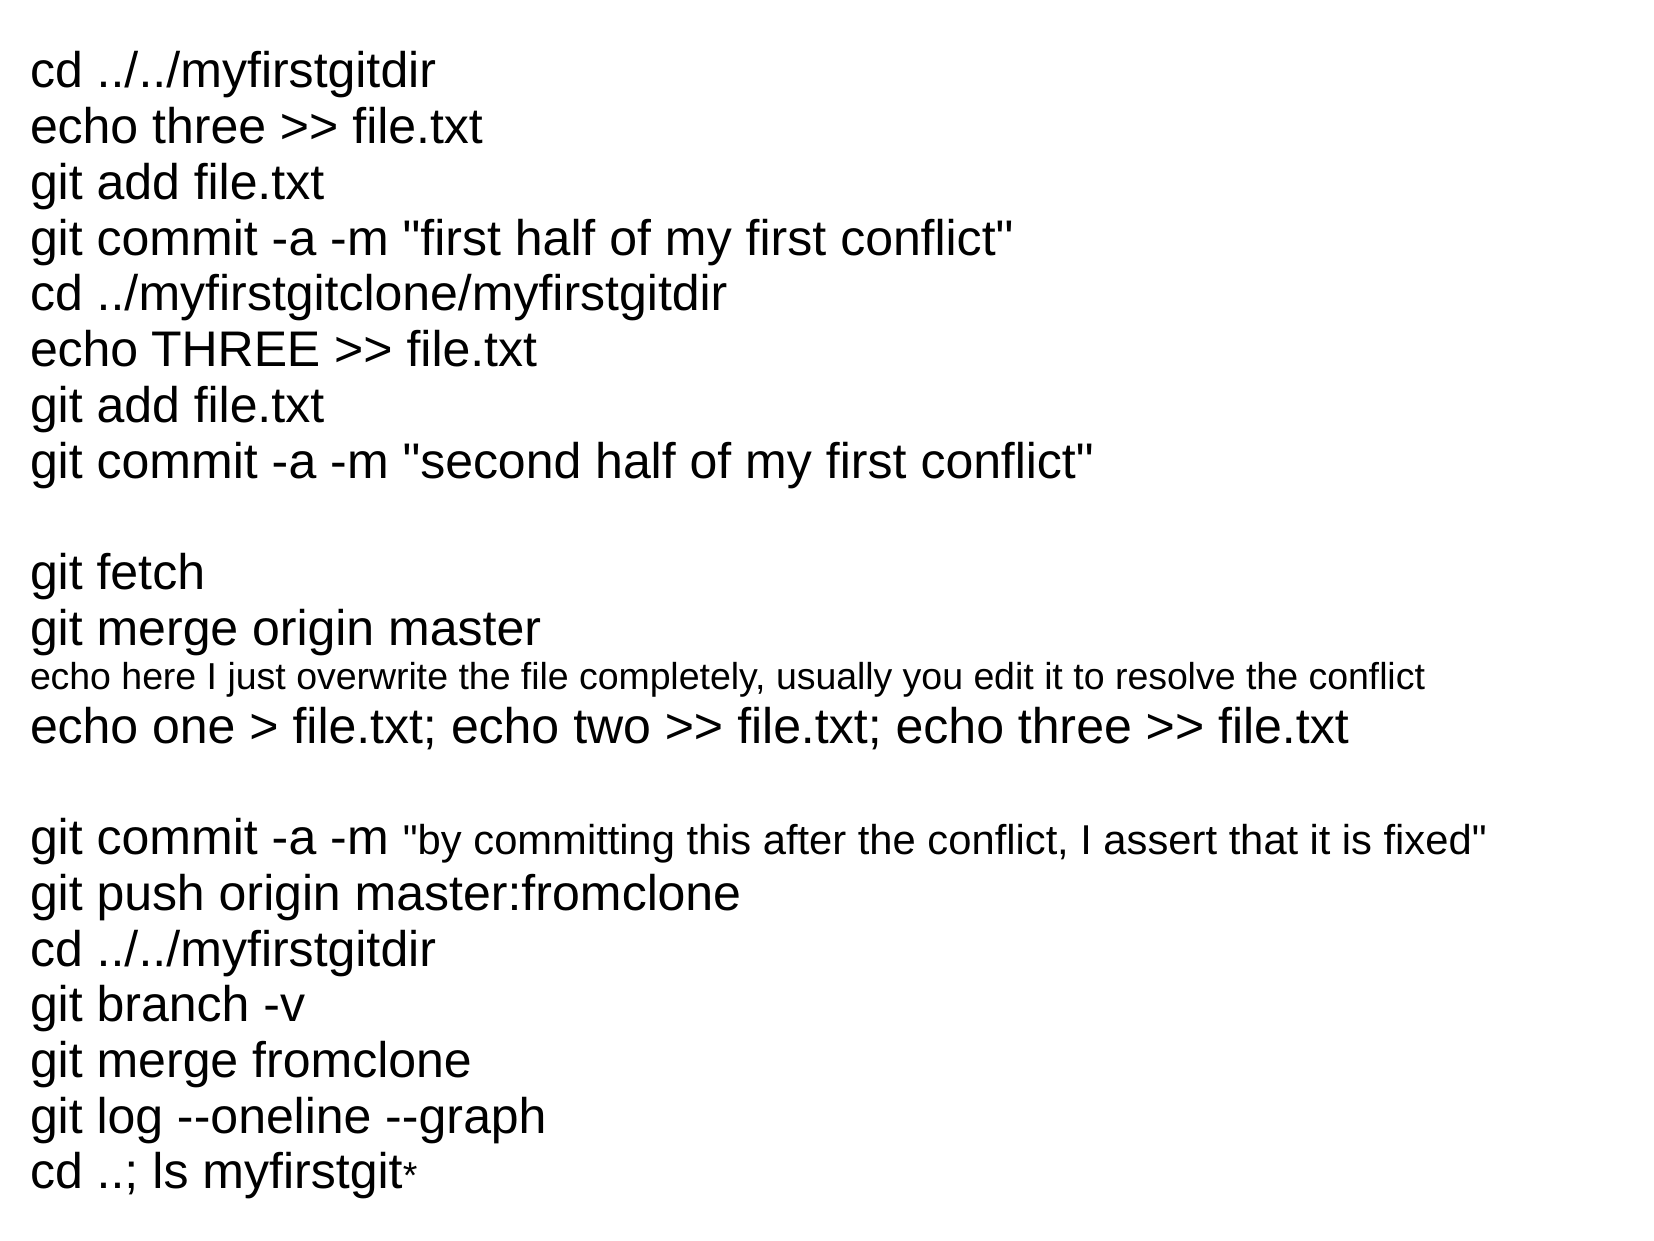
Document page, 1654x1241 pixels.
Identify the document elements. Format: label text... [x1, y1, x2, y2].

subtitle cd ../../myfirstgitdir echo three >> file.txt git add file.txt git commit -a -m "first half of my first conflict" cd ../myfirstgitclone/myfirstgitdir echo THREE >> file.txt git add file.txt git commit -a -m "second half of my first conflict" git fetch git merge origin master echo here I just overwrite the file completely, usually you edit it to resolve the conflict echo one > file.txt; echo two >> file.txt; echo three >> file.txt git commit -a -m "by committing this after the conflict, I assert that it is fixed" git push origin master:fromclone cd ../../myfirstgitdir git branch -v git merge fromclone git log --oneline --graph cd ..; ls myfirstgit* [30, 37, 1621, 1205]
